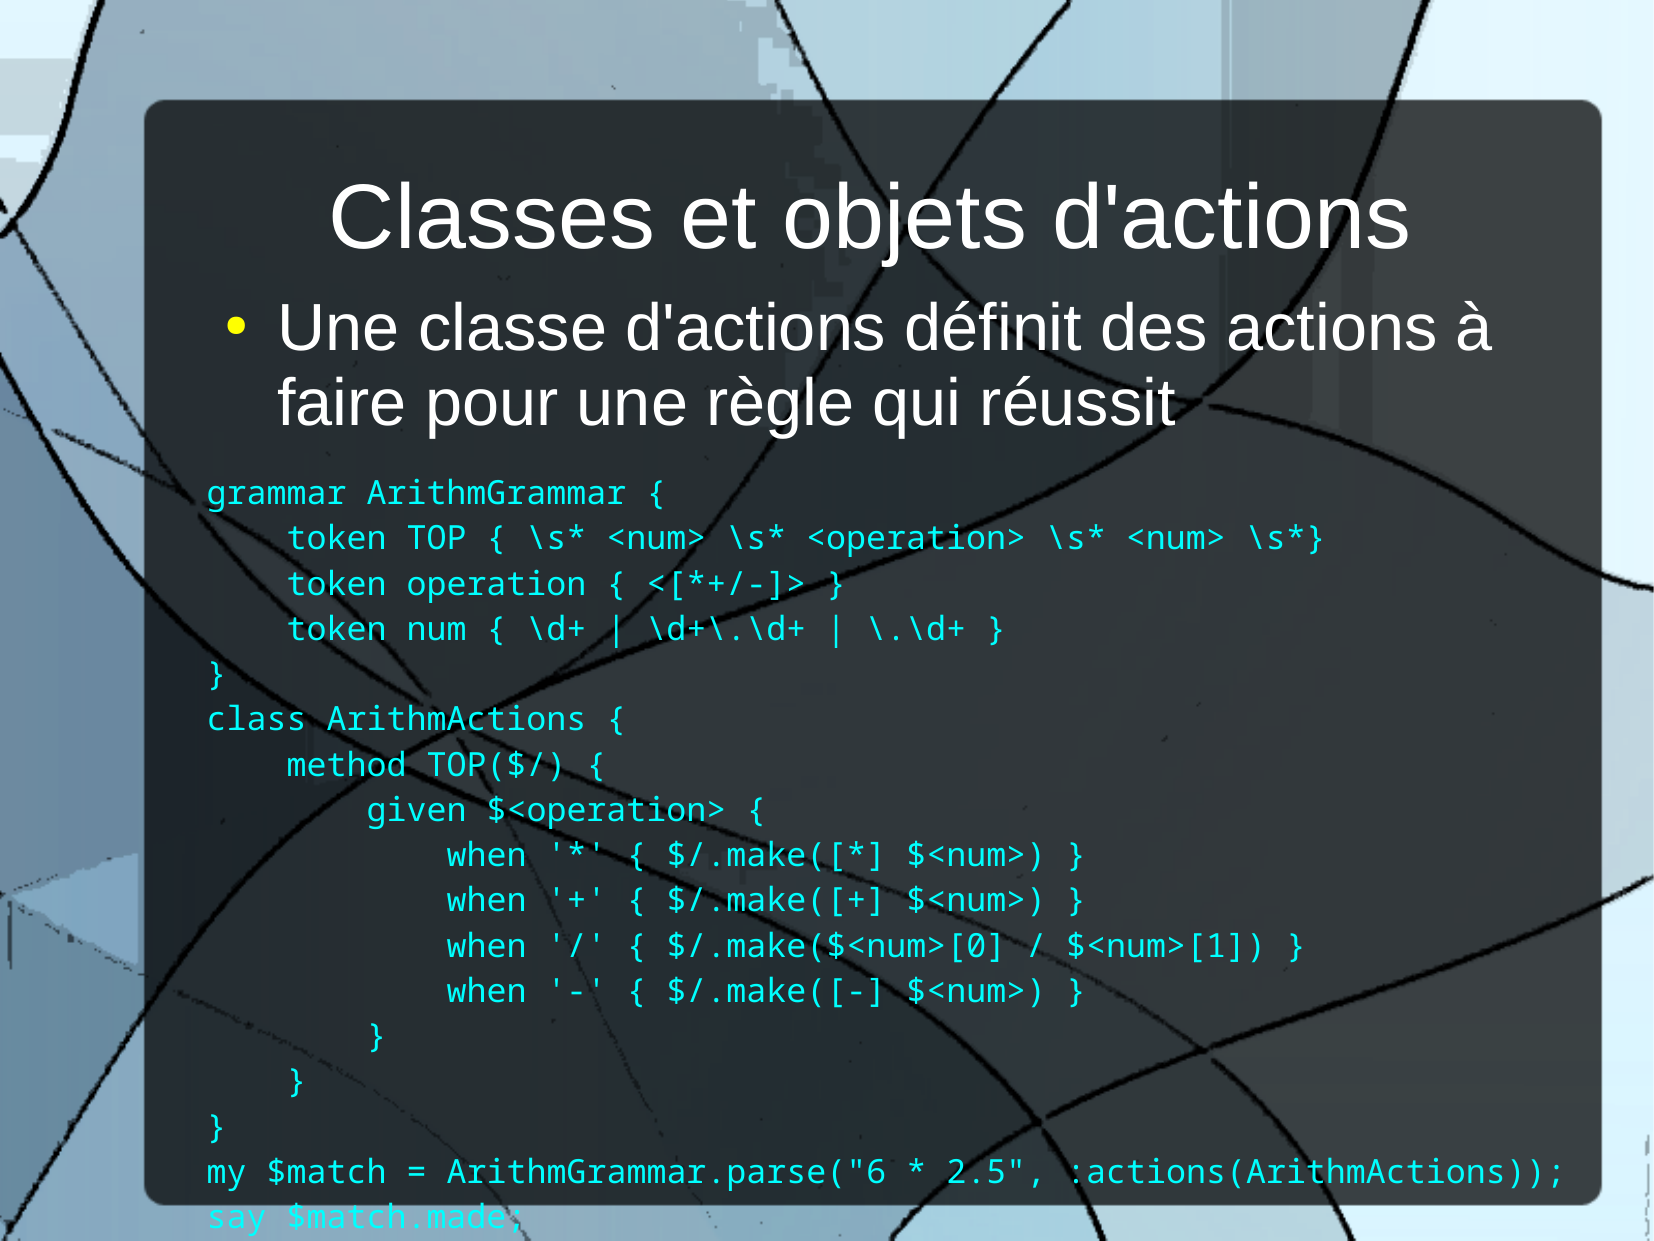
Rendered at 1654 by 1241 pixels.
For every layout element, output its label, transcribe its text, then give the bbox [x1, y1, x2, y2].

list Une classe d'actions définit des actions à faire pour une règle qui réussit grammar ArithmGrammar { token TOP { \s* <num> \s* <operation> \s* <num> \s*} token operation { <[*+/-]> } token num { \d+ | \d+\.\d+ | \.\d+ } } class ArithmActions { method TOP($/) { given $<operation> { when '*' { $/.make([*] $<num>) } when '+' { $/.make([+] $<num>) } when '/' { $/.make($<num>[0] / $<num>[1]) } when '-' { $/.make([-] $<num>) } } } } my $match = ArithmGrammar.parse("6 * 2.5", :actions(ArithmActions)); say $match.made; [206, 290, 1571, 1128]
title Classes et objets d'actions [159, 108, 1583, 325]
picture [0, 0, 1654, 1241]
